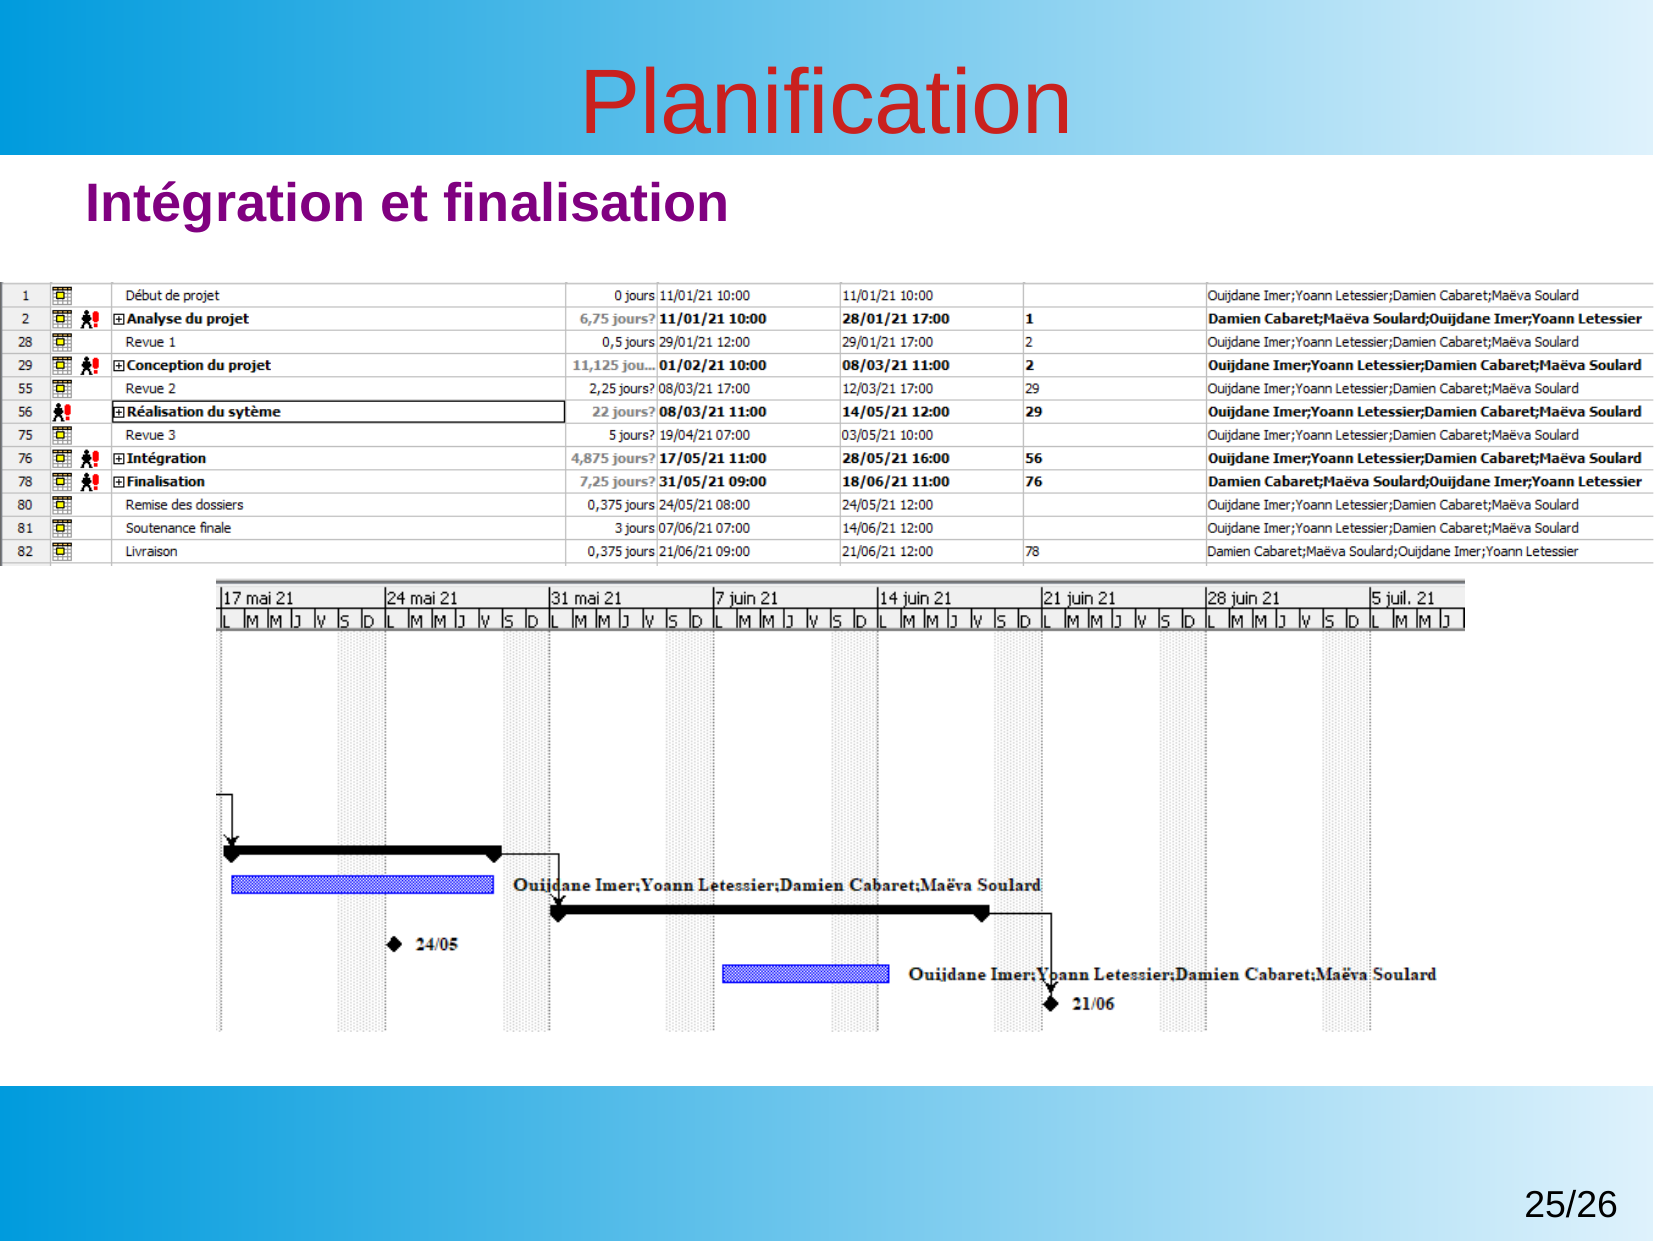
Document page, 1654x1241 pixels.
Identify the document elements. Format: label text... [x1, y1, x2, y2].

title Planification [82, 49, 1571, 155]
picture [0, 282, 1654, 566]
text_box <numéro>/26 [1509, 1175, 1654, 1241]
picture [216, 578, 1465, 1032]
text_box Intégration et finalisation [70, 165, 792, 241]
